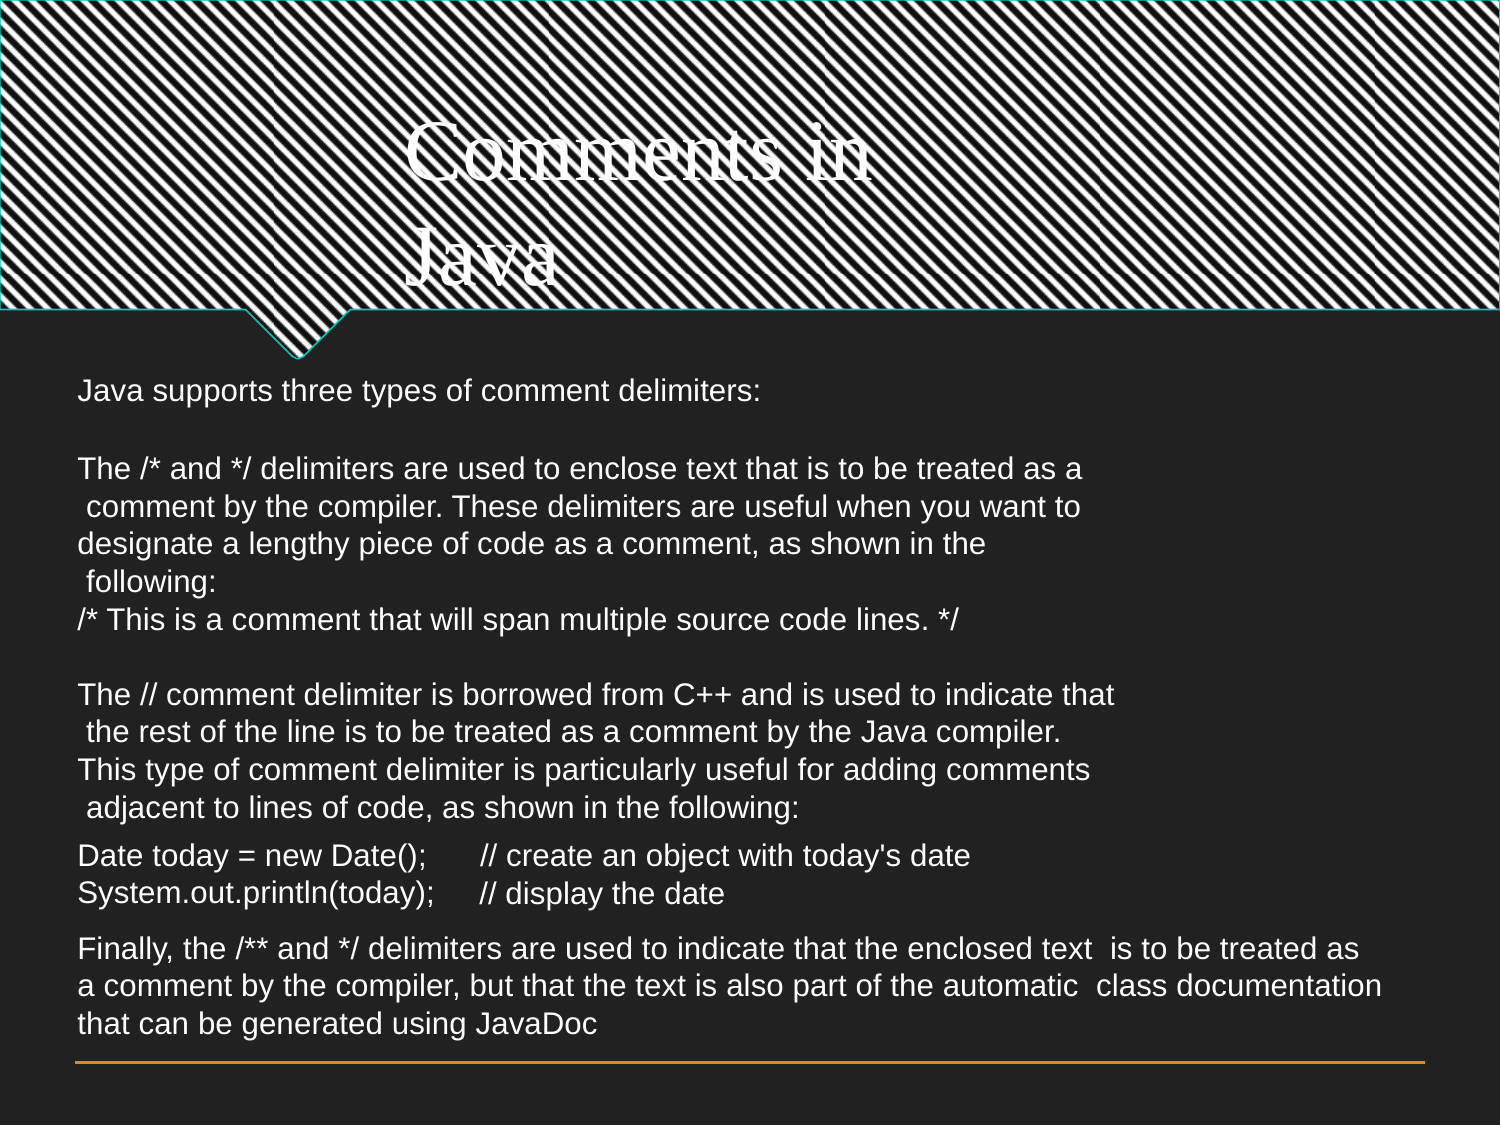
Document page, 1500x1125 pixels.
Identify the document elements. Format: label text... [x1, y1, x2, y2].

text_box Date today = new Date(); System.out.println(today); [75, 833, 438, 910]
text_box Java supports three types of comment delimiters: The /* and */ delimiters are used to enclose text that is to be treated as a comment by the compiler. These delimiters are useful when you want to designate a lengthy piece of code as a comment, as shown in the following: /* This is a comment that will span multiple source code lines. */ The // comment delimiter is borrowed from C++ and is used to indicate that the rest of the line is to be treated as a comment by the Java compiler. This type of comment delimiter is particularly useful for adding comments adjacent to lines of code, as shown in the following: [75, 368, 1119, 863]
title Comments in Java [402, 90, 1025, 303]
text_box Finally, the /** and */ delimiters are used to indicate that the enclosed text is to be treated as a comment by the compiler, but that the text is also part of the automatic class documentation that can be generated using JavaDoc [75, 926, 1389, 1041]
text_box // create an object with today's date // display the date [468, 833, 975, 911]
picture [1, 1, 1499, 357]
